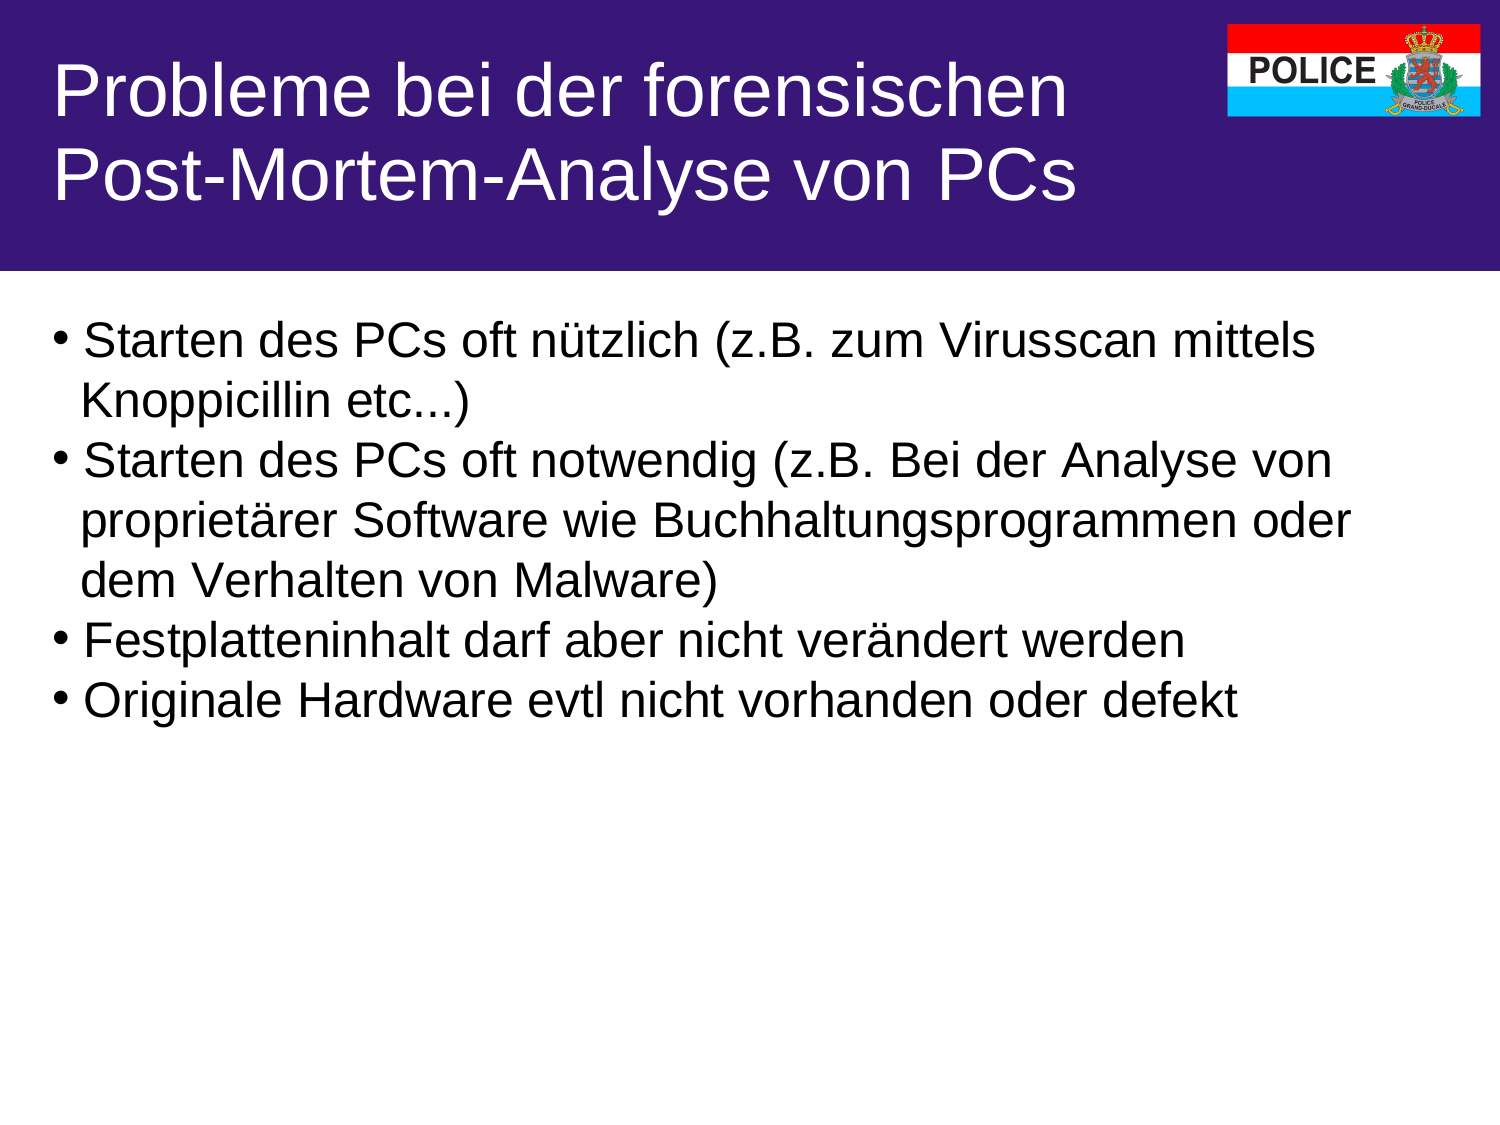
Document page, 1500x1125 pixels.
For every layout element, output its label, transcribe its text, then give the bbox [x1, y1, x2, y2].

text_box Starten des PCs oft nützlich (z.B. zum Virusscan mittels Knoppicillin etc...) Starten des PCs oft notwendig (z.B. Bei der Analyse von proprietärer Software wie Buchhaltungsprogrammen oder dem Verhalten von Malware) Festplatteninhalt darf aber nicht verändert werden Originale Hardware evtl nicht vorhanden oder defekt [37, 299, 1463, 1088]
picture [0, 0, 1500, 1125]
title Probleme bei der forensischen Post-Mortem-Analyse von PCs [37, 2, 1201, 263]
